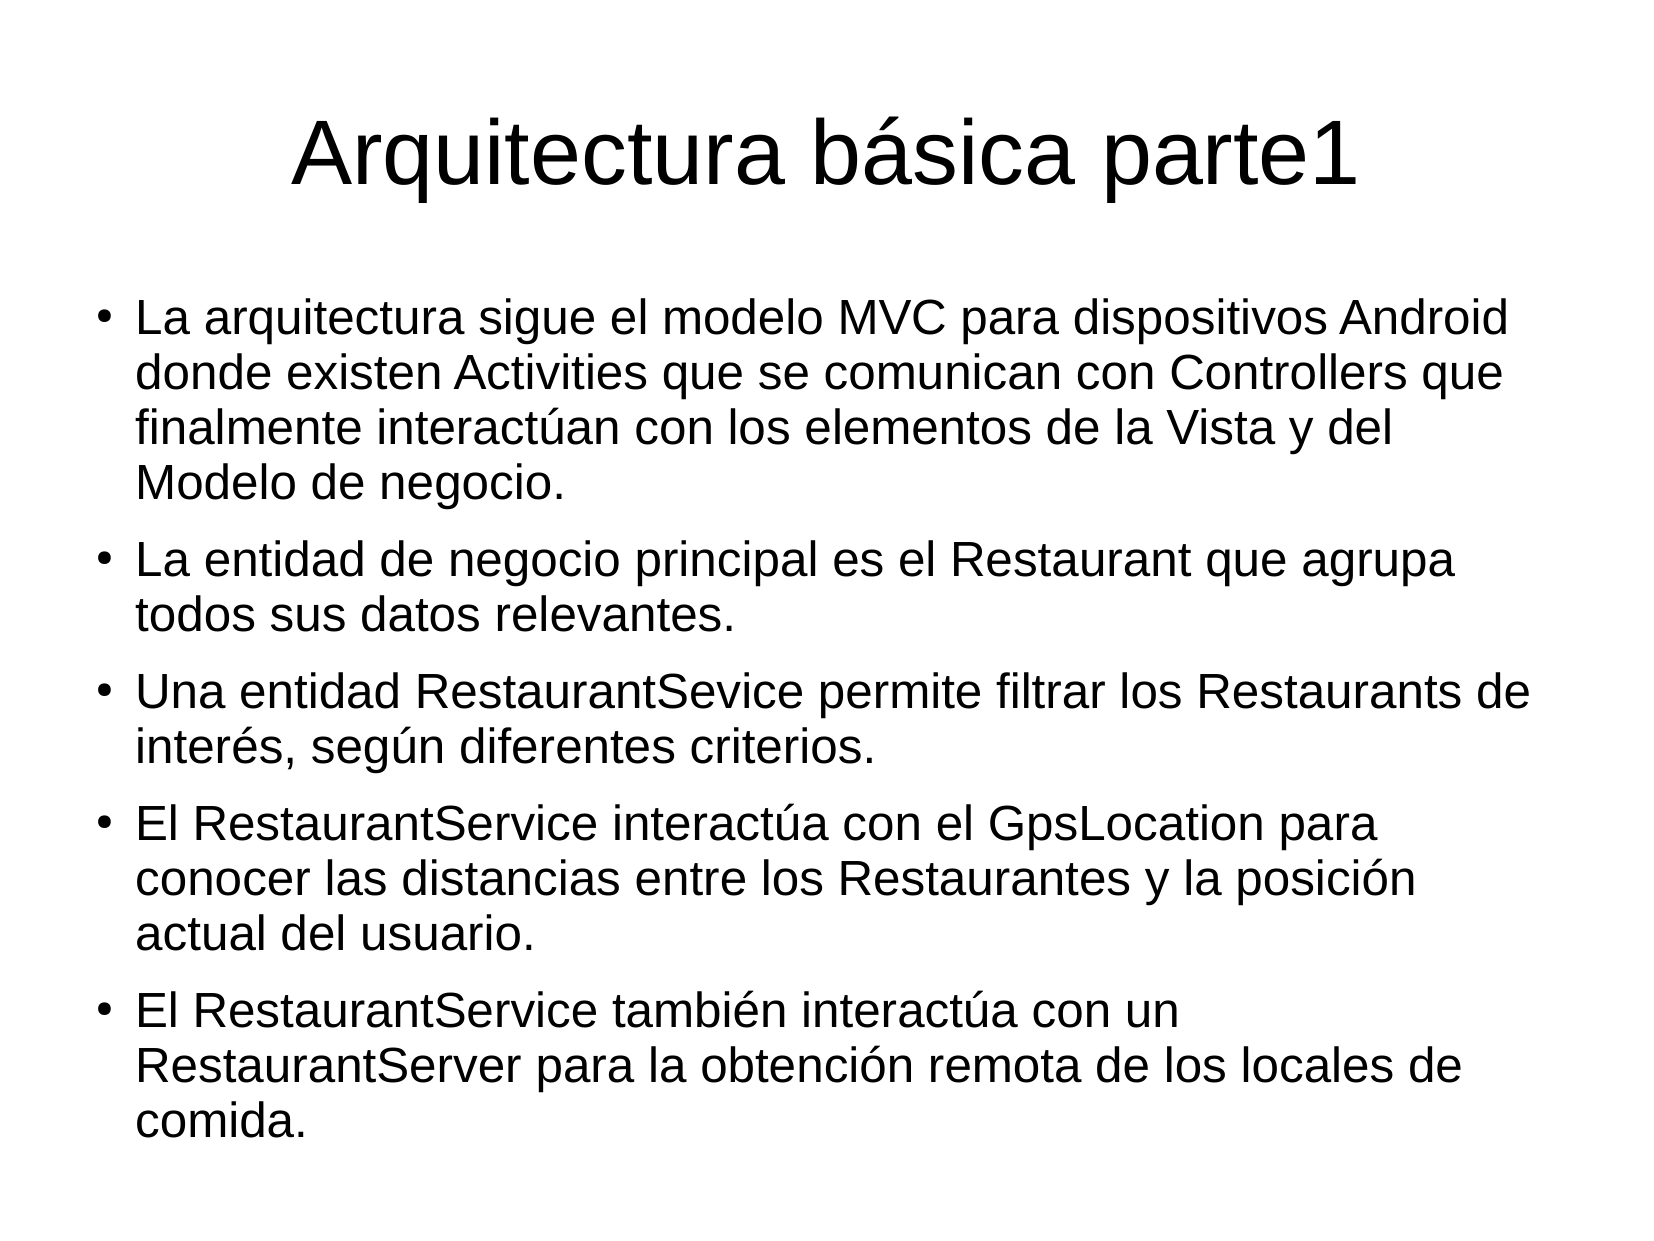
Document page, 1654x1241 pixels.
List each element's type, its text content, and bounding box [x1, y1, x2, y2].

list La arquitectura sigue el modelo MVC para dispositivos Android donde existen Activities que se comunican con Controllers que finalmente interactúan con los elementos de la Vista y del Modelo de negocio. La entidad de negocio principal es el Restaurant que agrupa todos sus datos relevantes. Una entidad RestaurantSevice permite filtrar los Restaurants de interés, según diferentes criterios. El RestaurantService interactúa con el GpsLocation para conocer las distancias entre los Restaurantes y la posición actual del usuario. El RestaurantService también interactúa con un RestaurantServer para la obtención remota de los locales de comida. [82, 290, 1538, 1156]
title Arquitectura básica parte1 [82, 49, 1571, 257]
